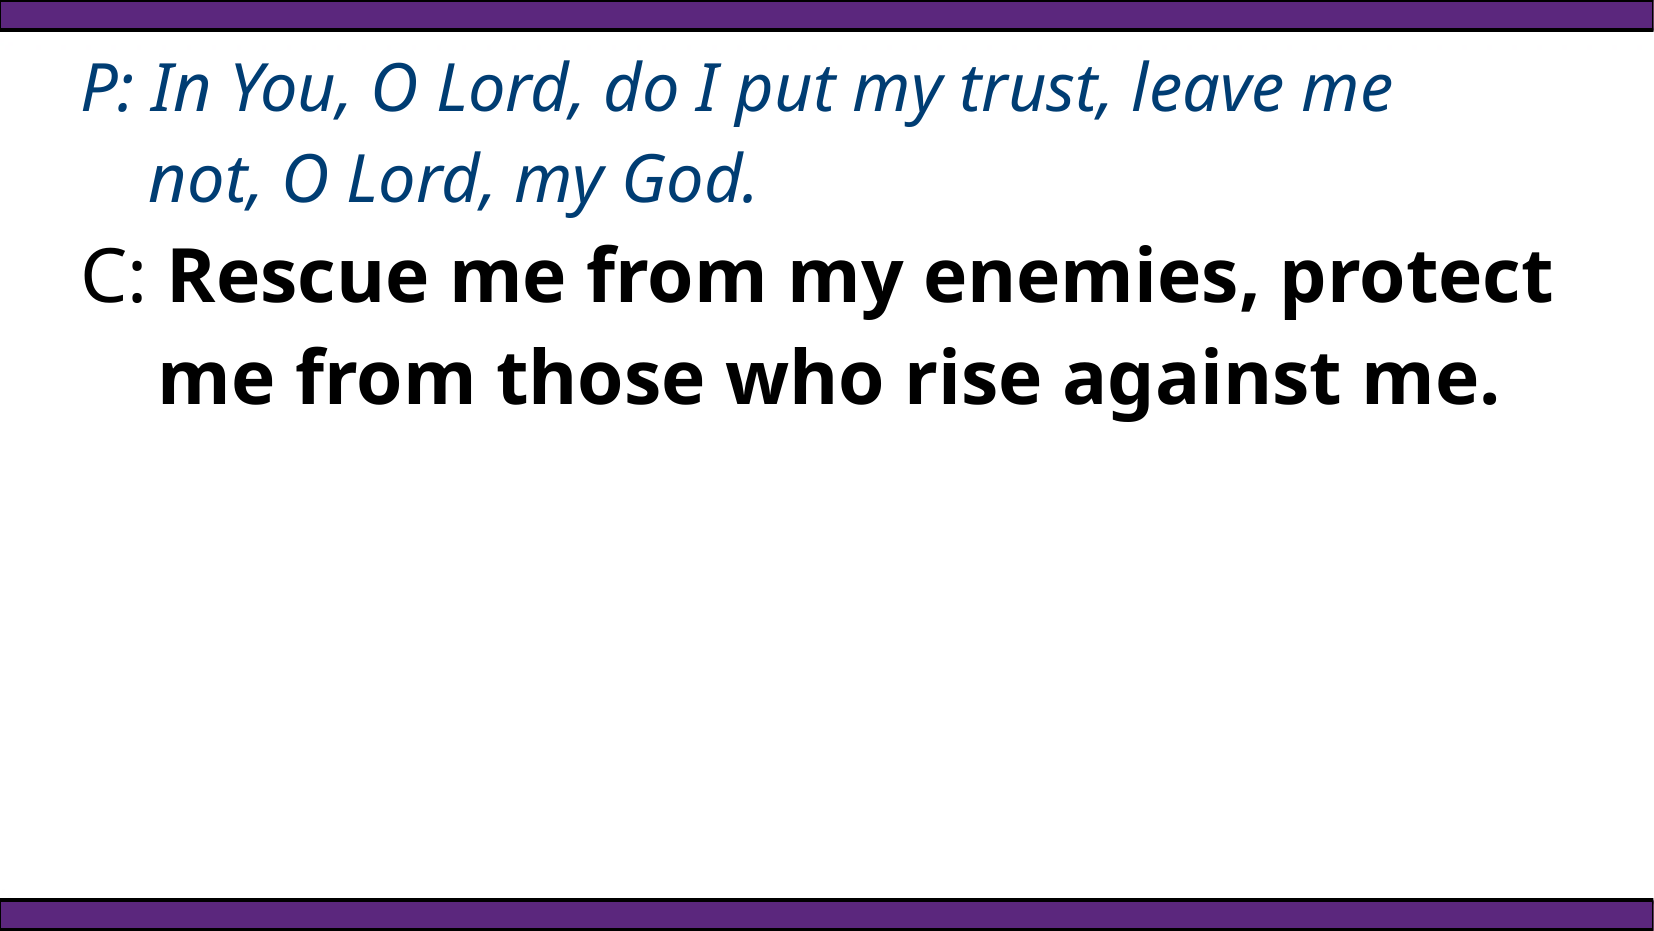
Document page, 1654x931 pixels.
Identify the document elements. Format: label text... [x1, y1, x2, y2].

text_box [0, 900, 1654, 931]
text_box P: In You, O Lord, do I put my trust, leave me not, O Lord, my God. C: Rescue me from my enemies, protect me from those who rise against me. [65, 32, 1611, 436]
picture [0, 31, 1654, 900]
text_box [0, 0, 1654, 31]
